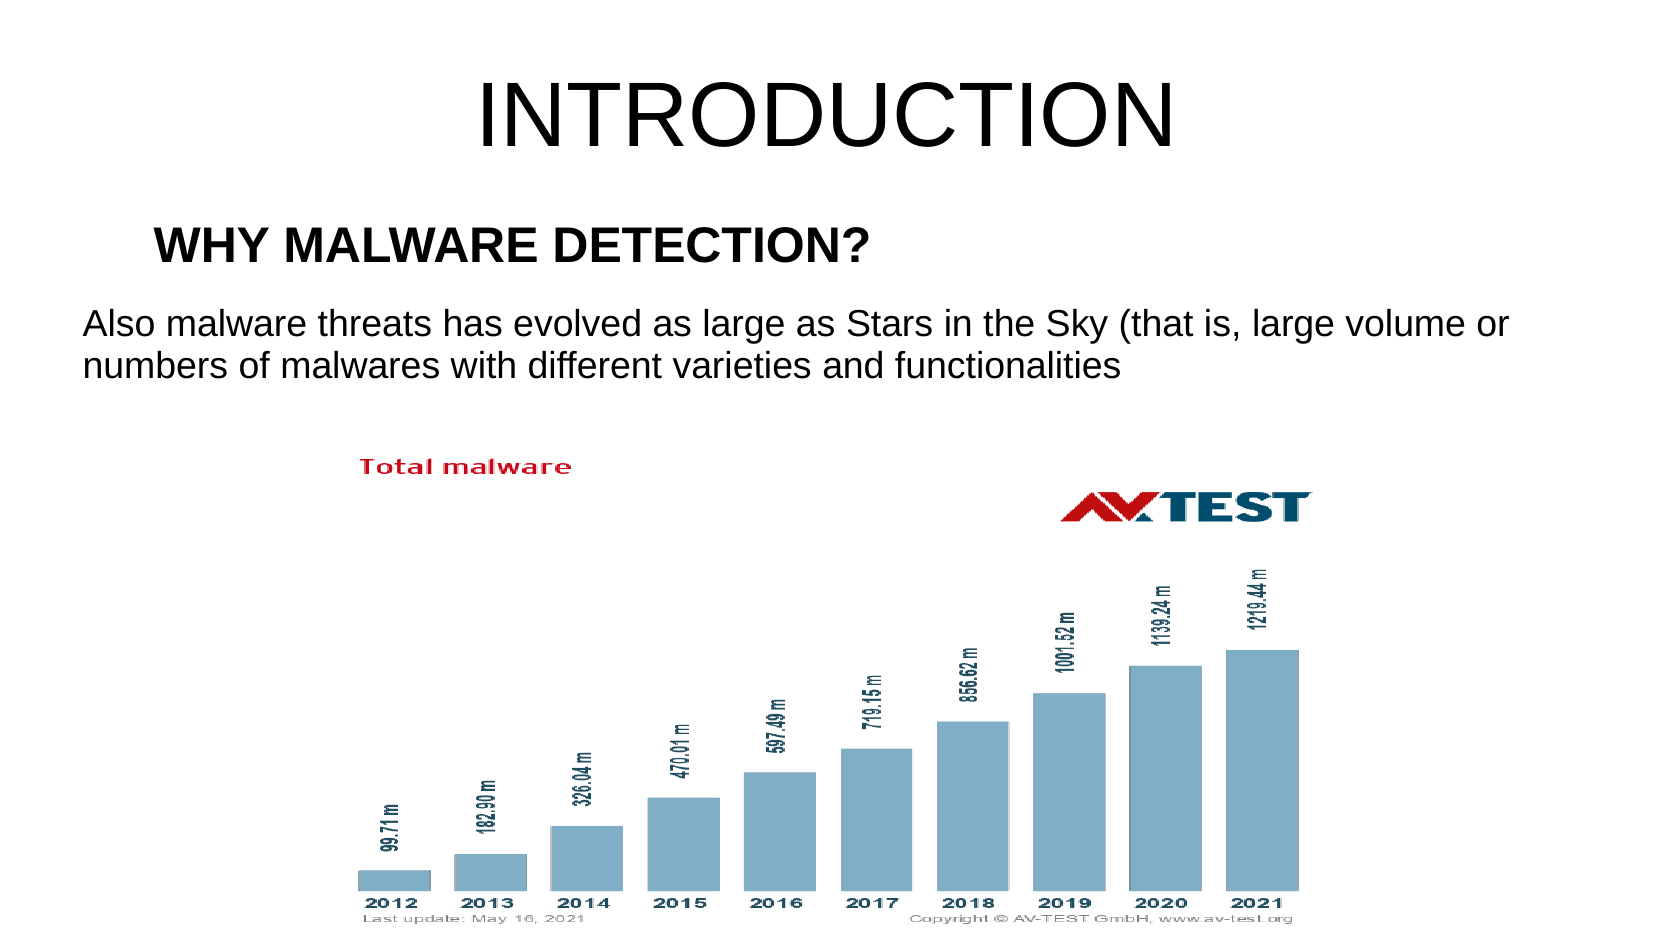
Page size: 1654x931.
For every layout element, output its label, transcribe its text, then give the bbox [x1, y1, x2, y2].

picture [315, 448, 1341, 930]
title INTRODUCTION [82, 37, 1571, 193]
list WHY MALWARE DETECTION? Also malware threats has evolved as large as Stars in the Sky (that is, large volume or numbers of malwares with different varieties and functionalities [82, 217, 1571, 758]
